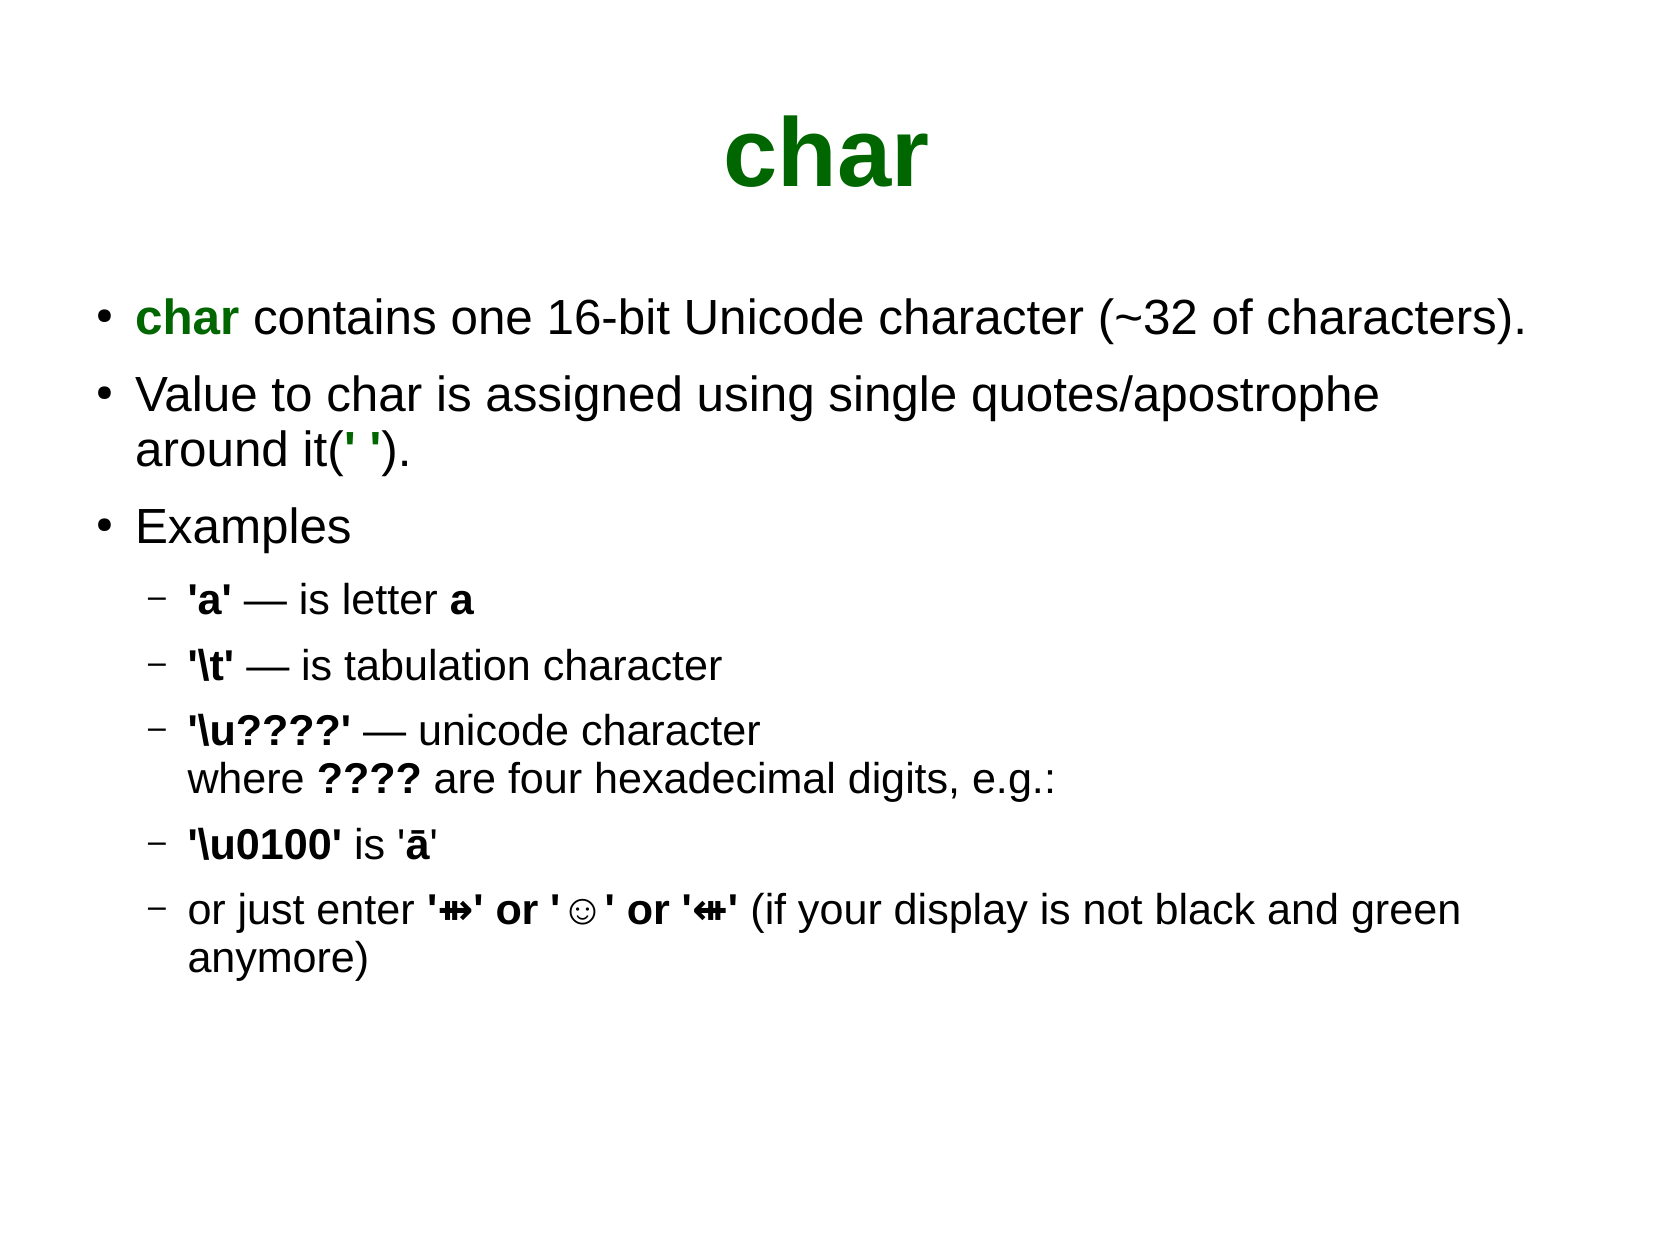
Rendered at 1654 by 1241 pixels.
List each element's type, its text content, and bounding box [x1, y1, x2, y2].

title char [82, 98, 1571, 208]
list char contains one 16-bit Unicode character (~32 of characters). Value to char is assigned using single quotes/apostrophe around it(' '). Examples 'a' — is letter a '\t' — is tabulation character '\u????' — unicode character where ???? are four hexadecimal digits, e.g.: '\u0100' is 'ā' or just enter '⇻' or '☺' or '⇺' (if your display is not black and green anymore) [82, 290, 1538, 1010]
